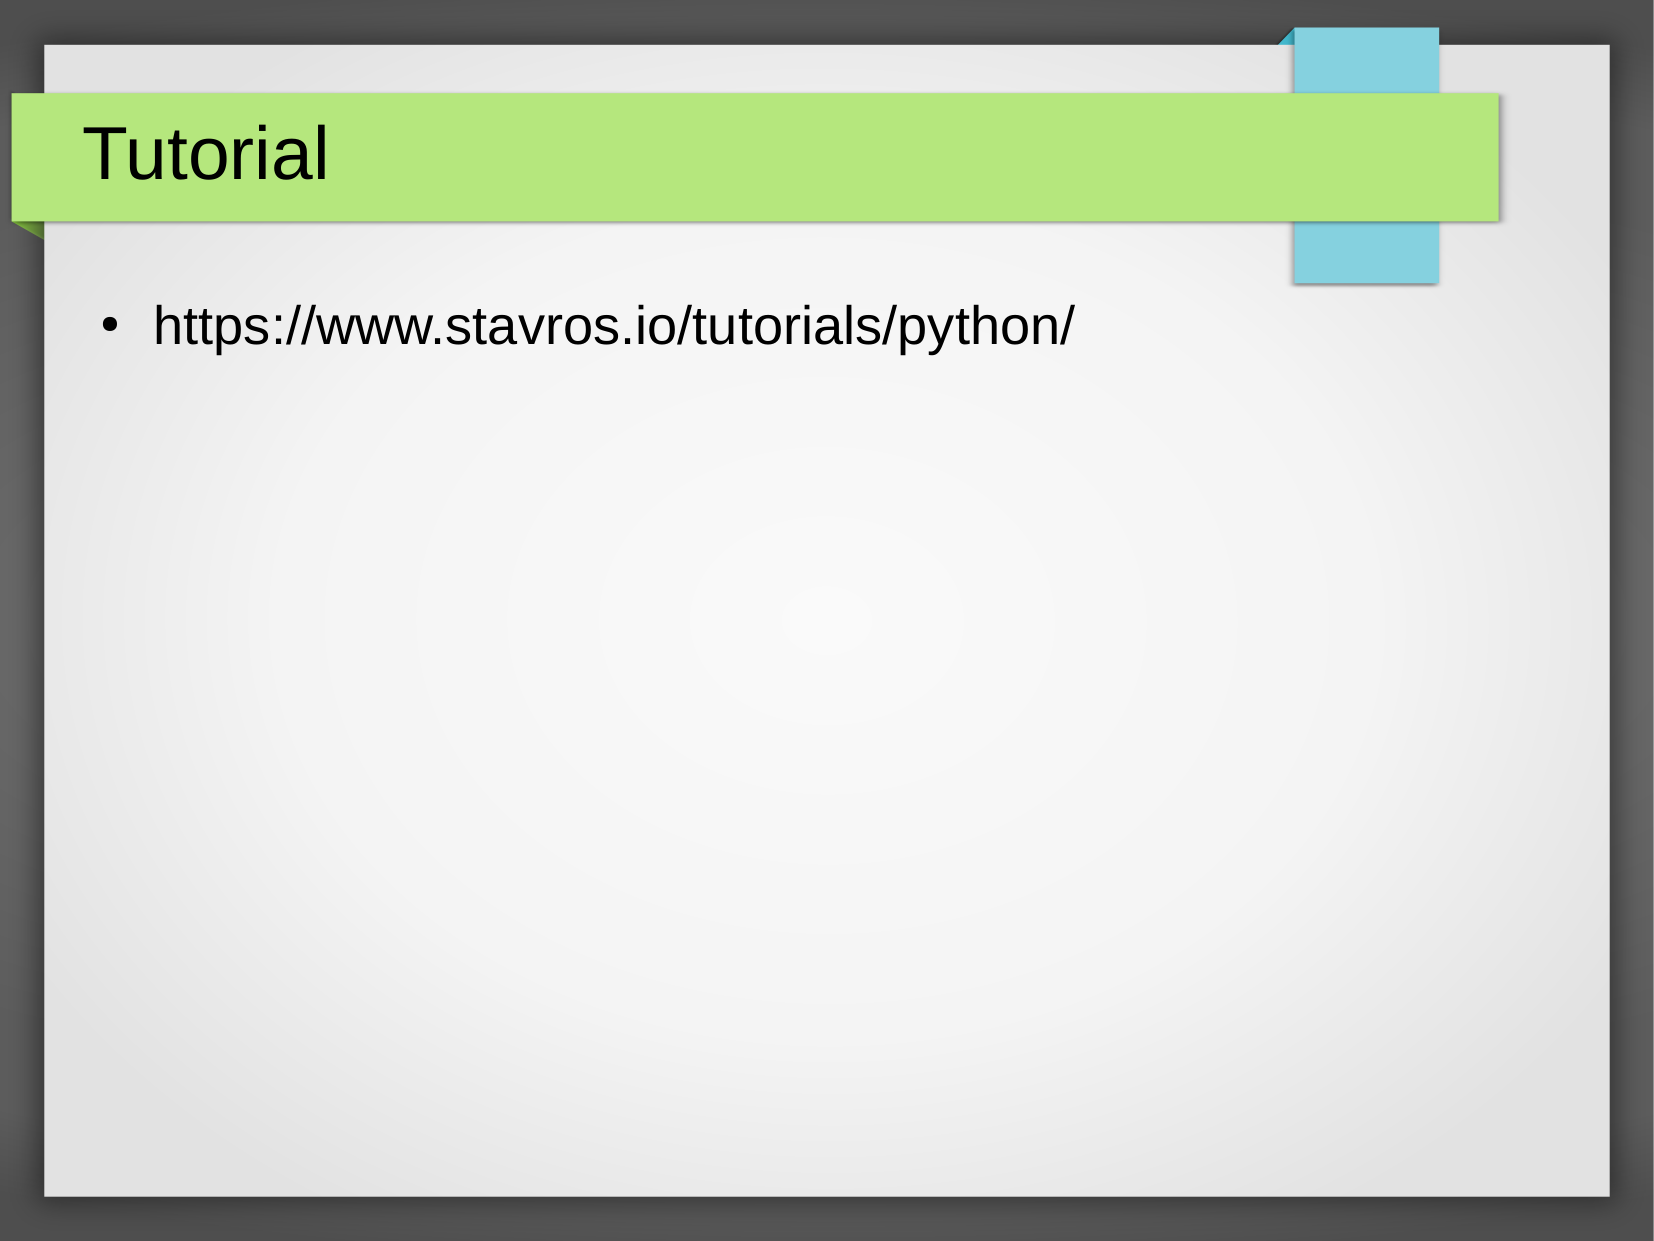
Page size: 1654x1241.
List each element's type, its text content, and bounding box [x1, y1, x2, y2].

picture [0, 0, 1654, 1241]
list https://www.stavros.io/tutorials/python/ [82, 295, 1571, 1015]
title Tutorial [82, 94, 1264, 213]
